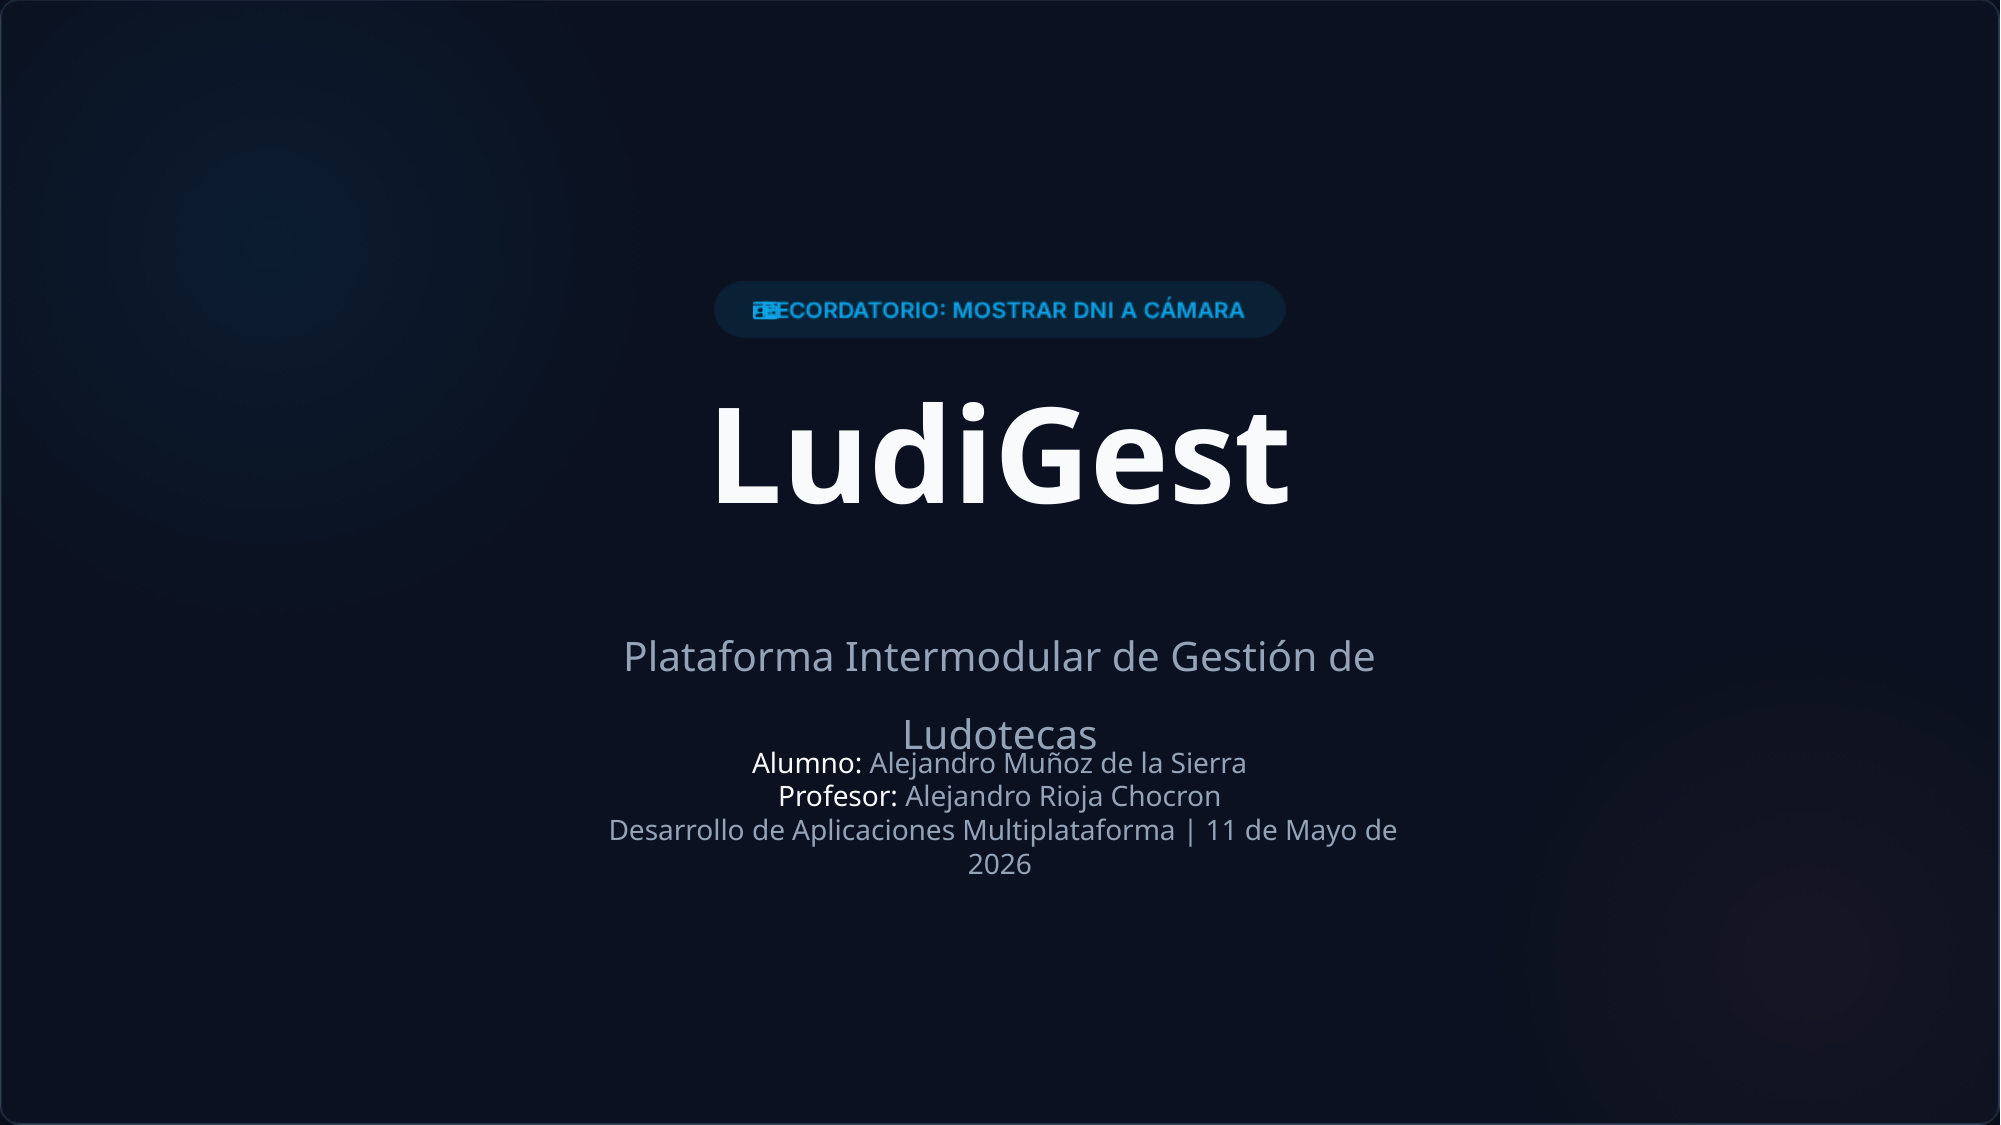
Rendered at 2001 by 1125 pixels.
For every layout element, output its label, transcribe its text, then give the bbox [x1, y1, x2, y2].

picture [0, 0, 2000, 1125]
text_box Alumno: Alejandro Muñoz de la Sierra Profesor: Alejandro Rioja Chocron Desarrollo de Aplicaciones Multiplataforma | 11 de Mayo de 2026 [570, 758, 1430, 880]
text_box LudiGest [689, 370, 1311, 531]
text_box Plataforma Intermodular de Gestión de Ludotecas [521, 601, 1479, 758]
